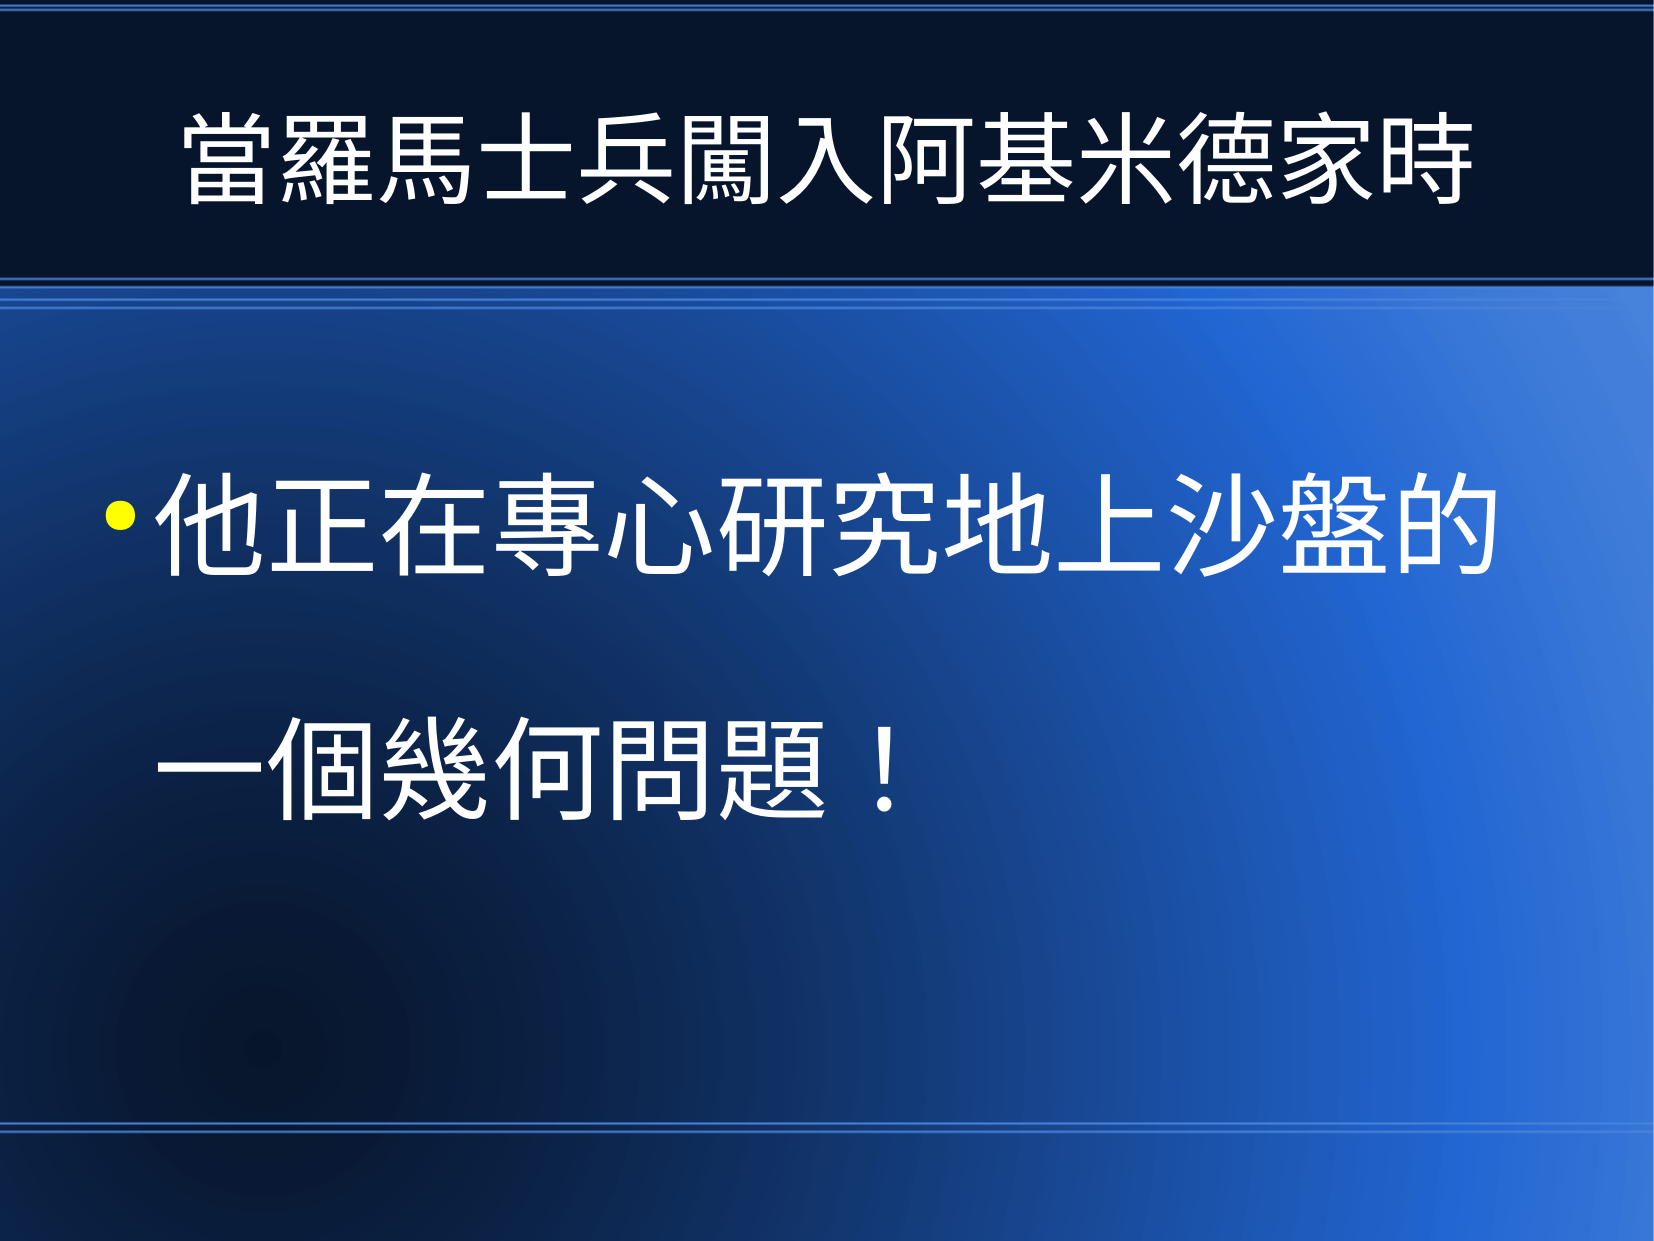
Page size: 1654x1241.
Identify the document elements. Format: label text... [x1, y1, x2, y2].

list 他正在專心研究地上沙盤的一個幾何問題！ [82, 355, 1571, 1241]
picture [0, 0, 1654, 1241]
title 當羅馬士兵闖入阿基米德家時 [82, 49, 1571, 257]
